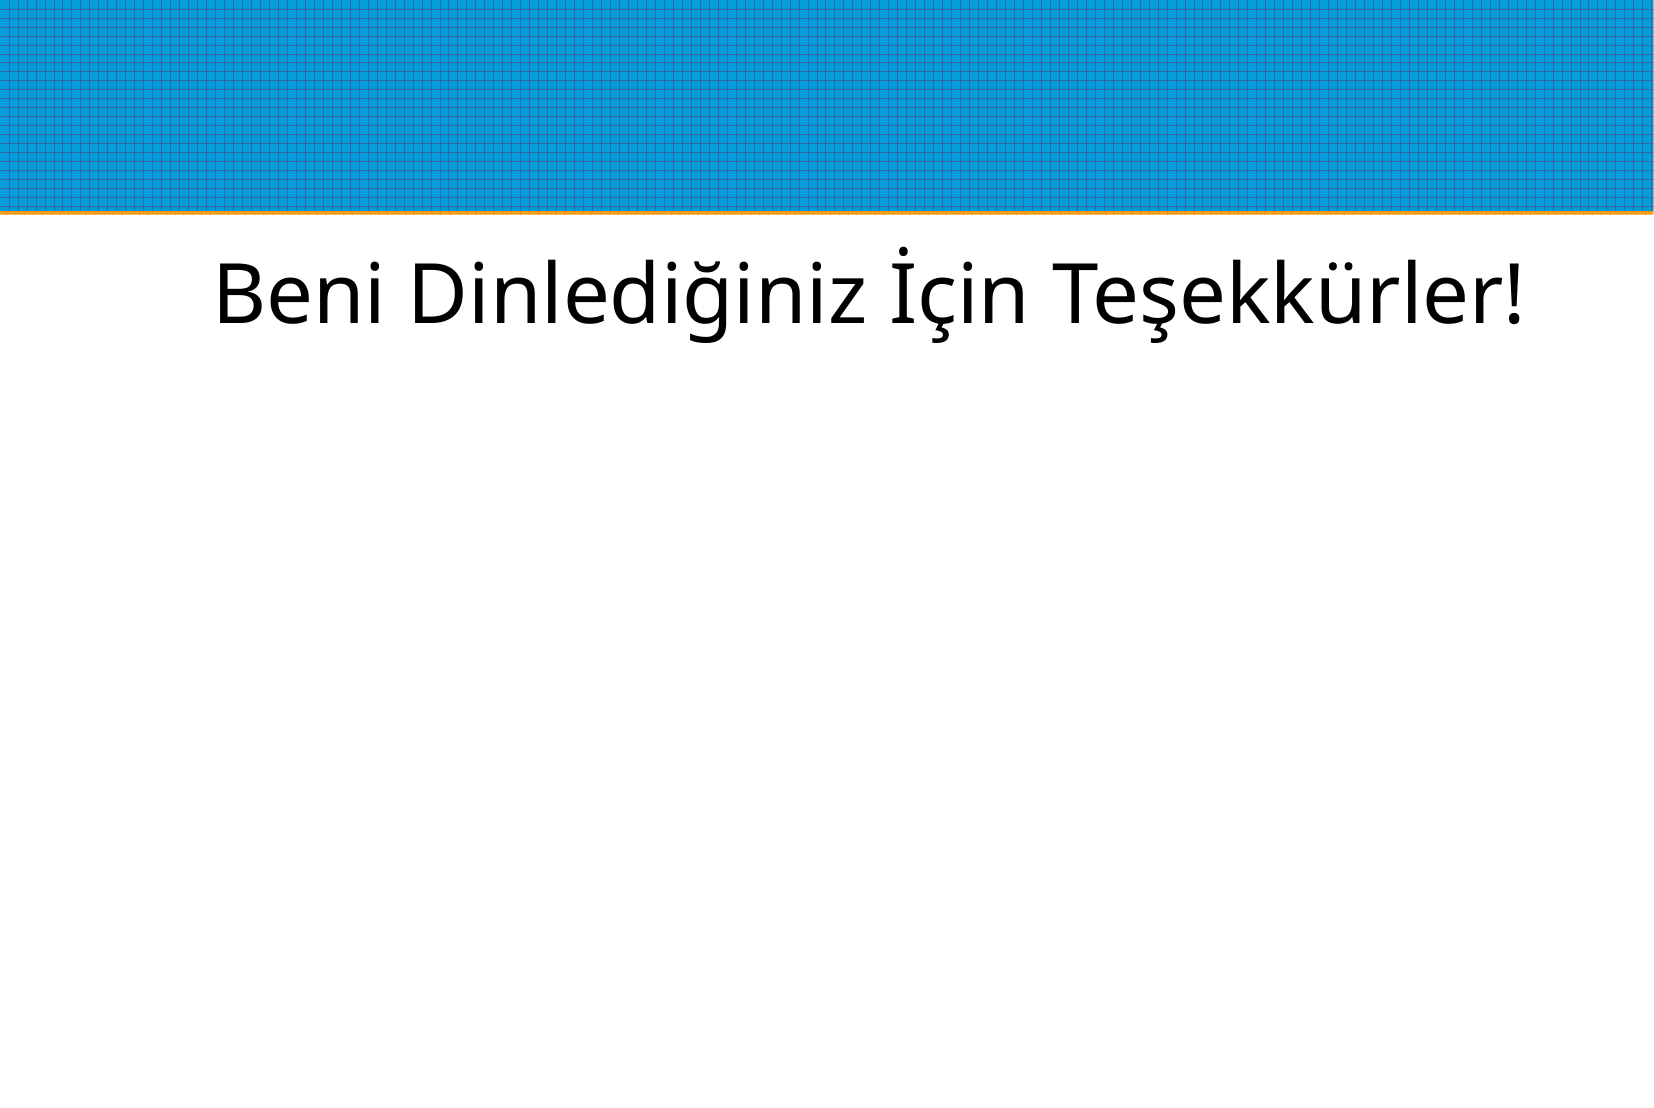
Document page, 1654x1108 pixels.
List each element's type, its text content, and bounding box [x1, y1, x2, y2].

text_box Beni Dinlediğiniz İçin Teşekkürler! [206, 228, 1502, 355]
